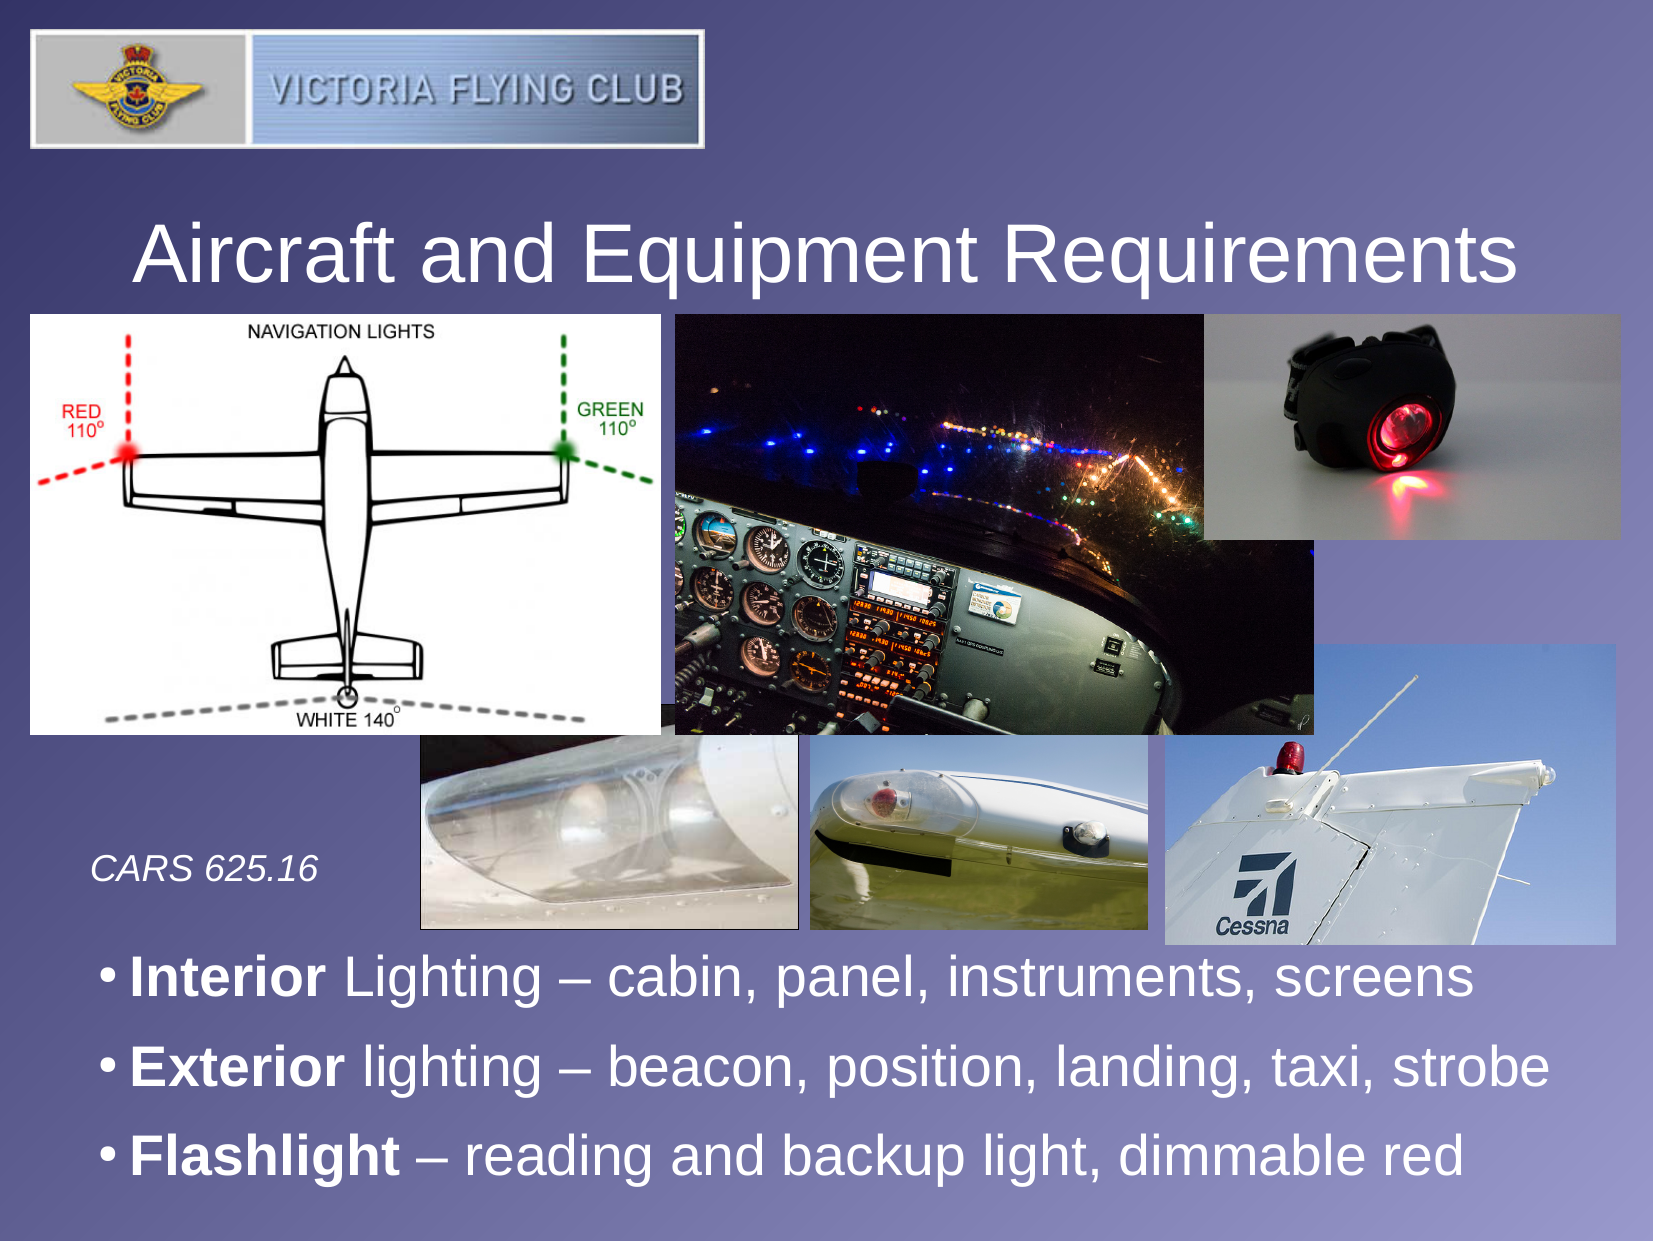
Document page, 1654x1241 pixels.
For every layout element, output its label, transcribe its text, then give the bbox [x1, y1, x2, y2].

list Interior Lighting – cabin, panel, instruments, screens Exterior lighting – beacon, position, landing, taxi, strobe Flashlight – reading and backup light, dimmable red [82, 945, 1571, 1201]
picture [30, 29, 705, 149]
title Aircraft and Equipment Requirements [82, 150, 1571, 358]
picture [30, 314, 1621, 946]
text_box CARS 625.16 [75, 840, 334, 897]
